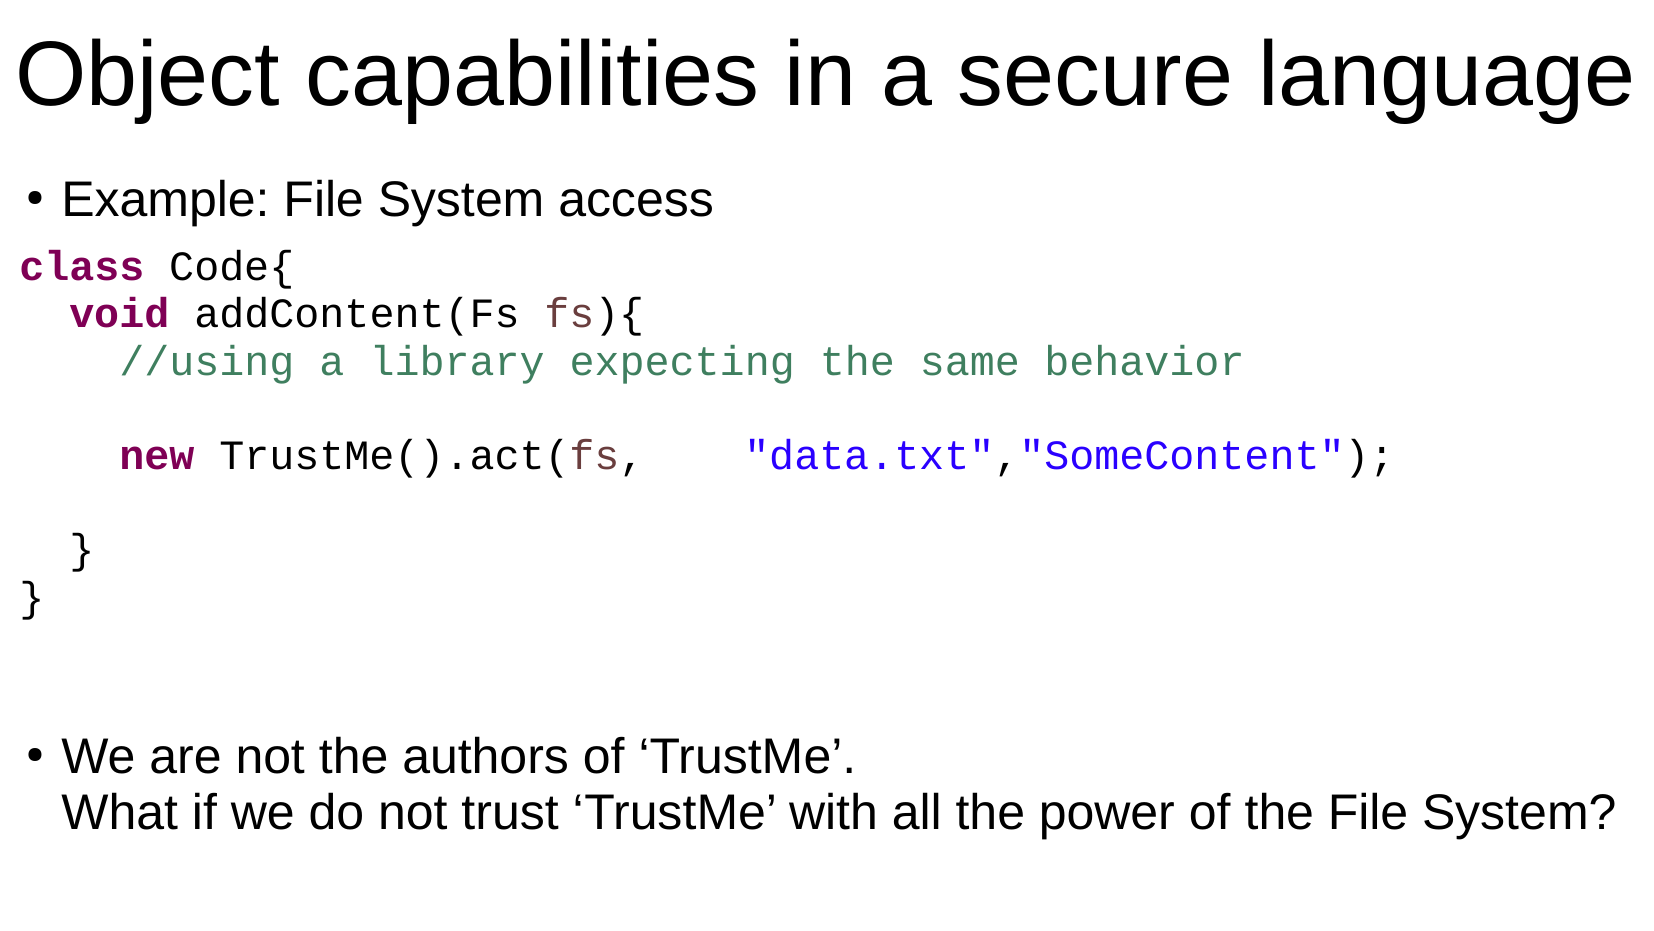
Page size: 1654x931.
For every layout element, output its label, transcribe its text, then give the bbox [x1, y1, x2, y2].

text_box class Code{ void addContent(Fs fs){ //using a library expecting the same behavior new TrustMe().act(fs, "data.txt","SomeContent"); } } [4, 238, 1654, 632]
text_box Example: File System access We are not the authors of ‘TrustMe’. What if we do not trust ‘TrustMe’ with all the power of the File System? [11, 163, 1654, 238]
title Object capabilities in a secure language [11, 0, 1642, 176]
text_box Example: File System access We are not the authors of ‘TrustMe’. What if we do not trust ‘TrustMe’ with all the power of the File System? [11, 632, 1654, 931]
